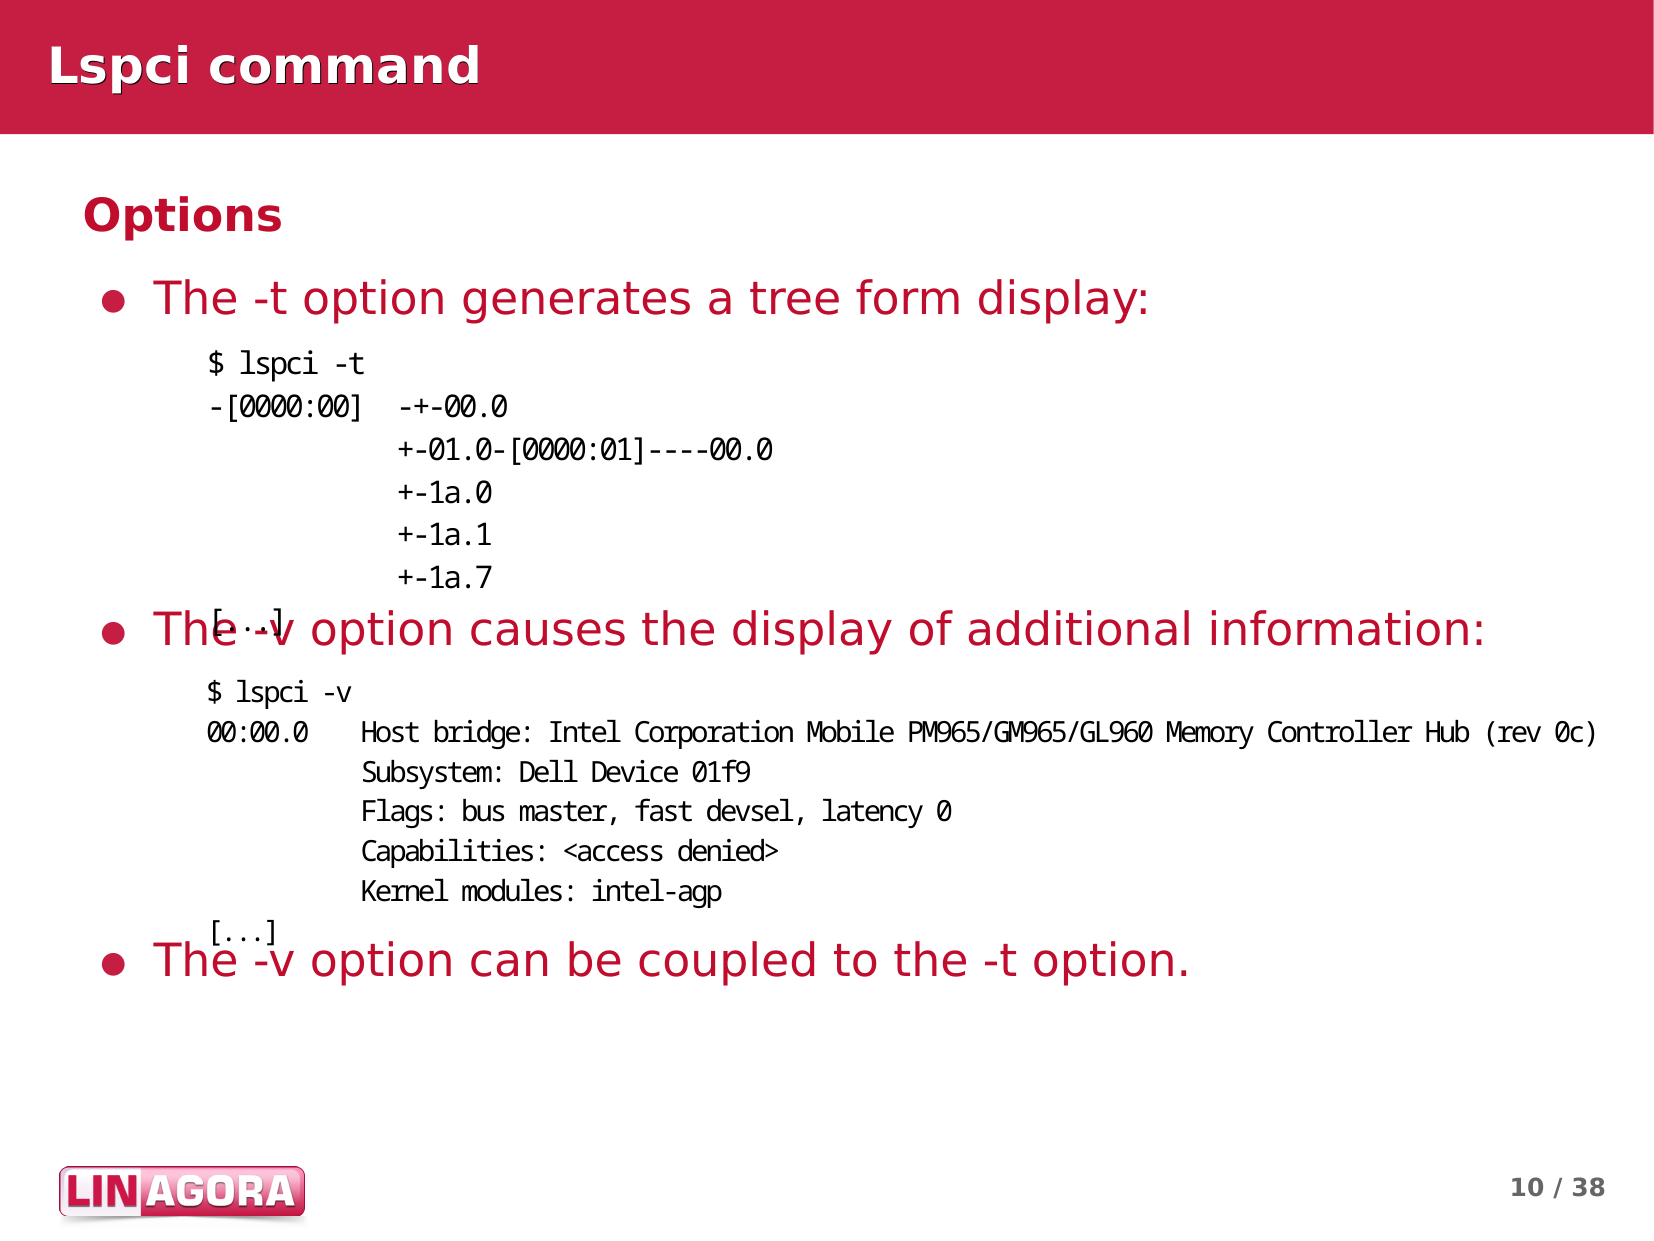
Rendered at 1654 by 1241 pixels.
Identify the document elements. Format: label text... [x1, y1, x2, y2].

list Options The -t option generates a tree form display: The -v option causes the display of additional information: The -v option can be coupled to the -t option. [82, 188, 1571, 1134]
title Lspci command [47, 7, 1624, 126]
table_header $ lspci -t -[0000:00] [...] [207, 341, 396, 641]
table_header -+-00.0 +-01.0-[0000:01]----00.0 +-1a.0 +-1a.1 +-1a.7 [396, 341, 1588, 641]
table_header Host bridge: Intel Corporation Mobile PM965/GM965/GL960 Memory Controller Hub (rev 0c) Subsystem: Dell Device 01f9 Flags: bus master, fast devsel, latency 0 Capabilities: <access denied> Kernel modules: intel-agp [361, 671, 1609, 950]
picture [59, 1166, 308, 1229]
table_header $ lspci -v 00:00.0 [...] [206, 671, 361, 950]
